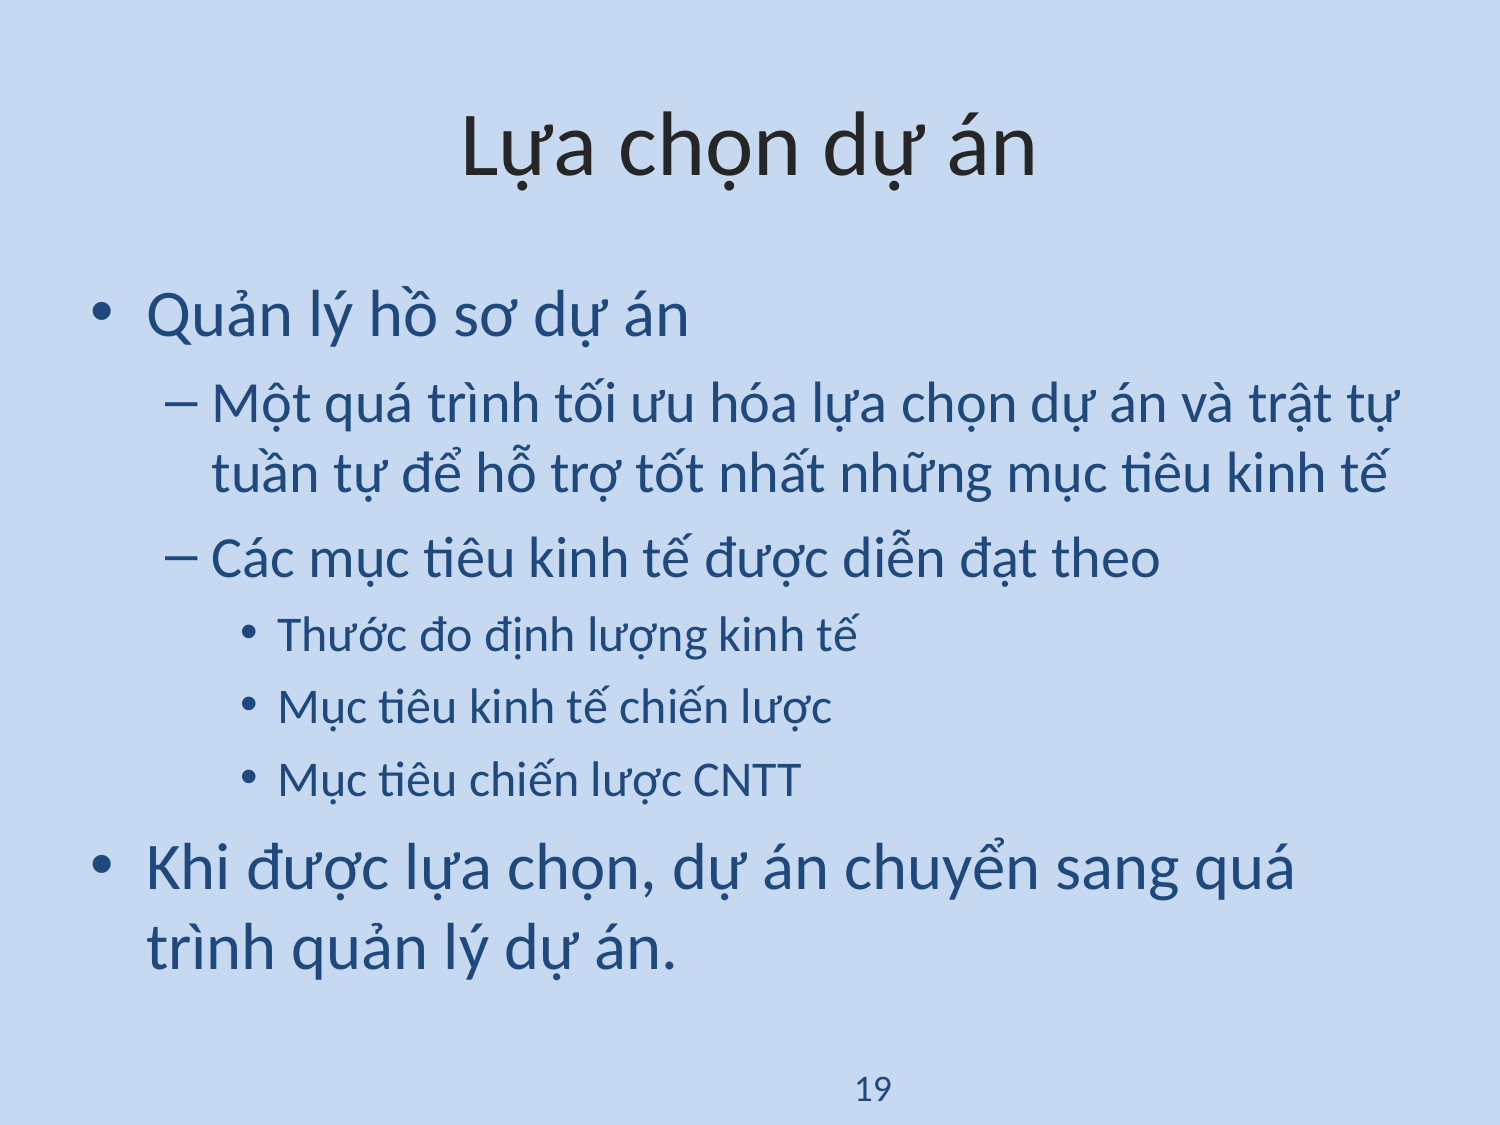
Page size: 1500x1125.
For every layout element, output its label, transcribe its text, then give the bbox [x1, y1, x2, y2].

list Quản lý hồ sơ dự án Một quá trình tối ưu hóa lựa chọn dự án và trật tự tuần tự để hỗ trợ tốt nhất những mục tiêu kinh tế Các mục tiêu kinh tế được diễn đạt theo Thước đo định lượng kinh tế Mục tiêu kinh tế chiến lược Mục tiêu chiến lược CNTT Khi được lựa chọn, dự án chuyển sang quá trình quản lý dự án. [75, 262, 1426, 1005]
title Lựa chọn dự án [75, 45, 1426, 233]
